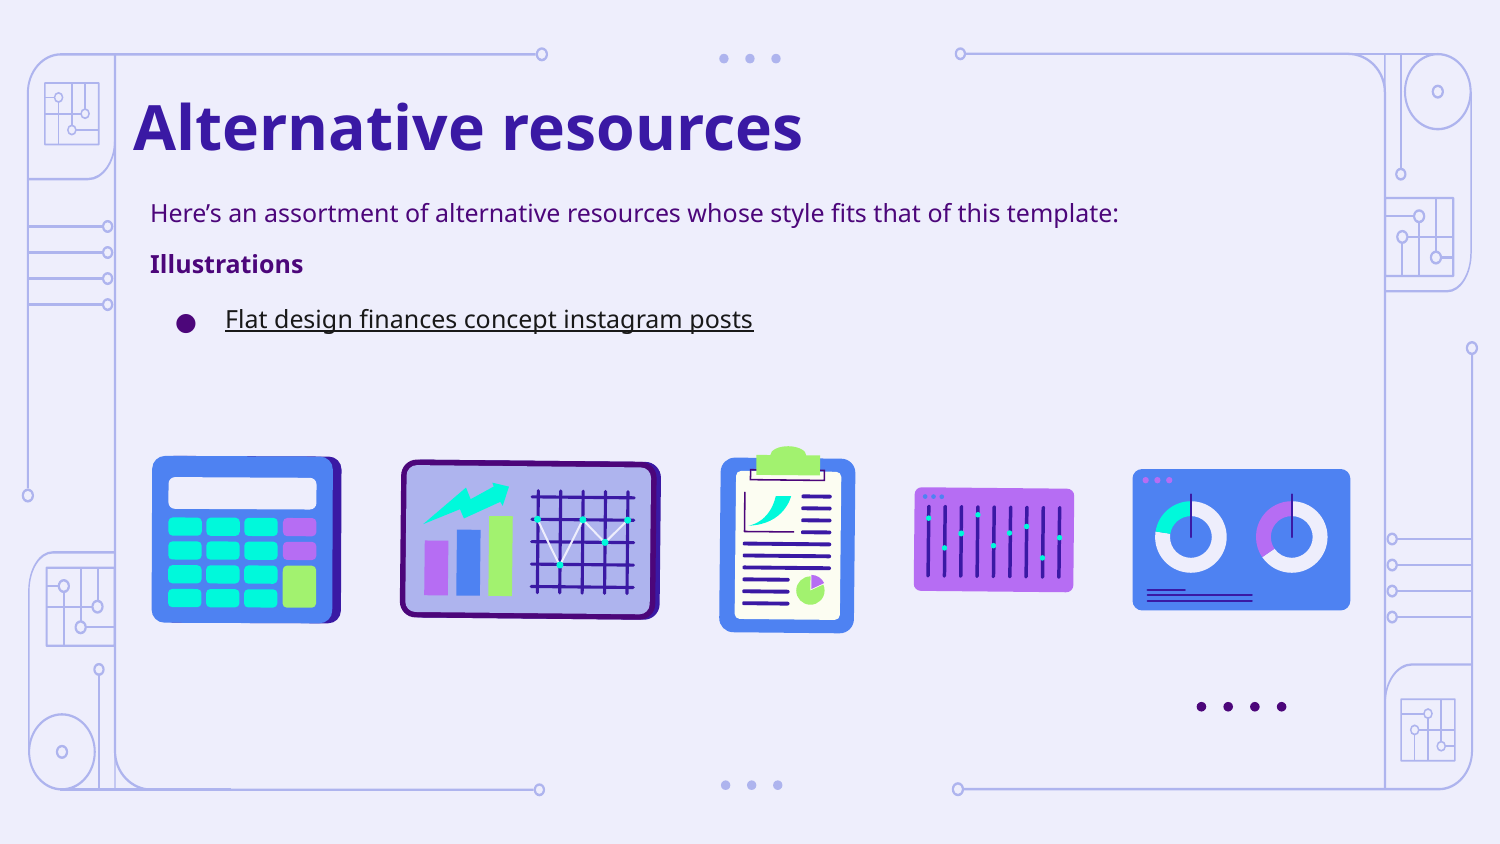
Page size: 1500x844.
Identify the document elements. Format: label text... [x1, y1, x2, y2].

text_box [399, 459, 661, 620]
text_box [1223, 701, 1234, 712]
text_box [719, 446, 856, 634]
text_box [1132, 469, 1351, 611]
text_box [1196, 701, 1207, 712]
text_box [151, 455, 342, 624]
subtitle Here’s an assortment of alternative resources whose style fits that of this template: Illustrations Flat design finances concept instagram posts [135, 182, 1351, 351]
text_box [1250, 701, 1260, 712]
title Alternative resources [118, 72, 1382, 167]
text_box [1276, 701, 1287, 712]
text_box [913, 487, 1075, 593]
